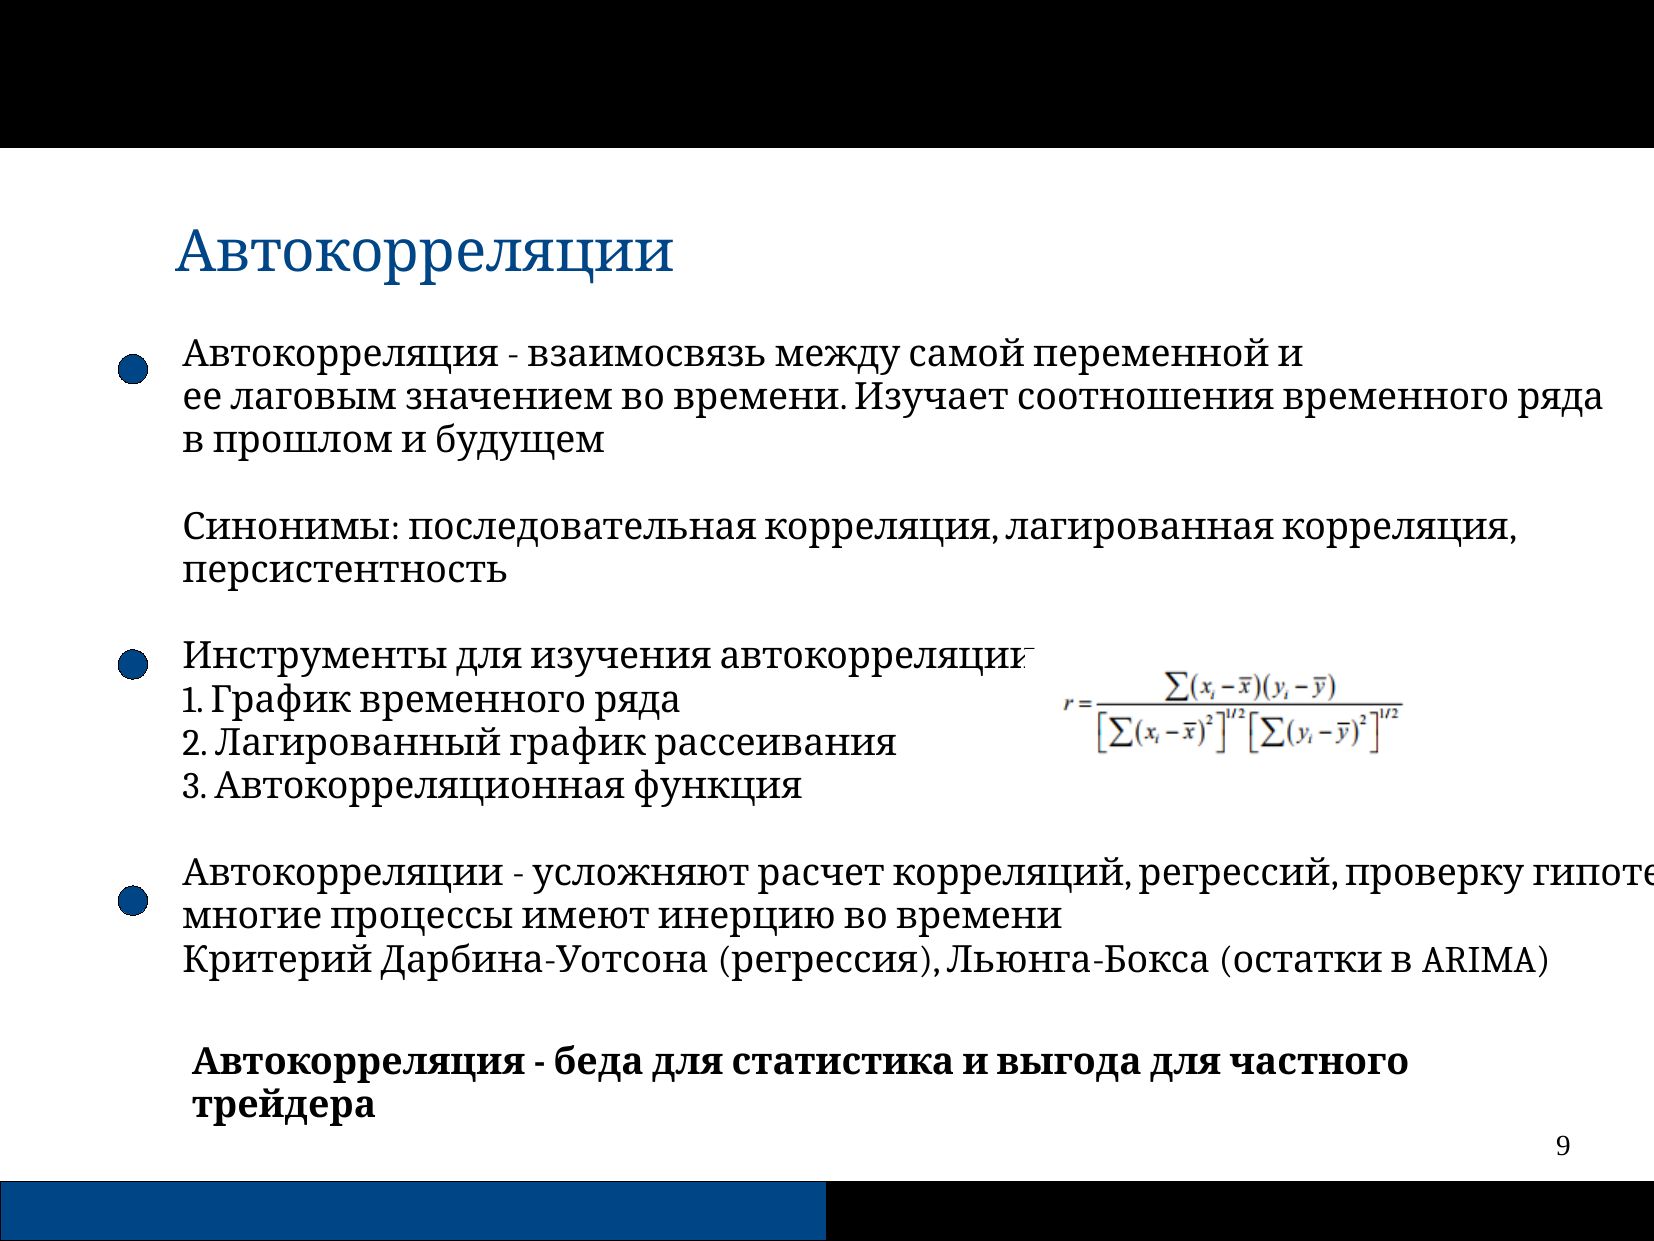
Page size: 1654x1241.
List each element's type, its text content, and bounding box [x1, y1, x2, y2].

text_box [118, 354, 148, 384]
text_box [118, 885, 148, 916]
text_box [0, 1181, 1654, 1241]
picture [1025, 649, 1447, 800]
text_box Автокорреляции [160, 211, 1295, 299]
text_box Автокорреляция - взаимосвязь между самой переменной и ее лаговым значением во времени. Изучает соотношения временного ряда в прошлом и будущем Синонимы: последовательная корреляция, лагированная корреляция, персистентность Инструменты для изучения автокорреляции: 1. График временного ряда 2. Лагированный график рассеивания 3. Автокорреляционная функция Автокорреляции - усложняют расчет корреляций, регрессий, проверку гипотез, многие процессы имеют инерцию во времени Критерий Дарбина-Уотсона (регрессия), Льюнга-Бокса (остатки в ARIMA) [167, 324, 1556, 1044]
text_box [118, 649, 148, 680]
text_box Автокорреляция - беда для статистика и выгода для частного трейдера [177, 1033, 1536, 1152]
text_box [0, 0, 1654, 148]
